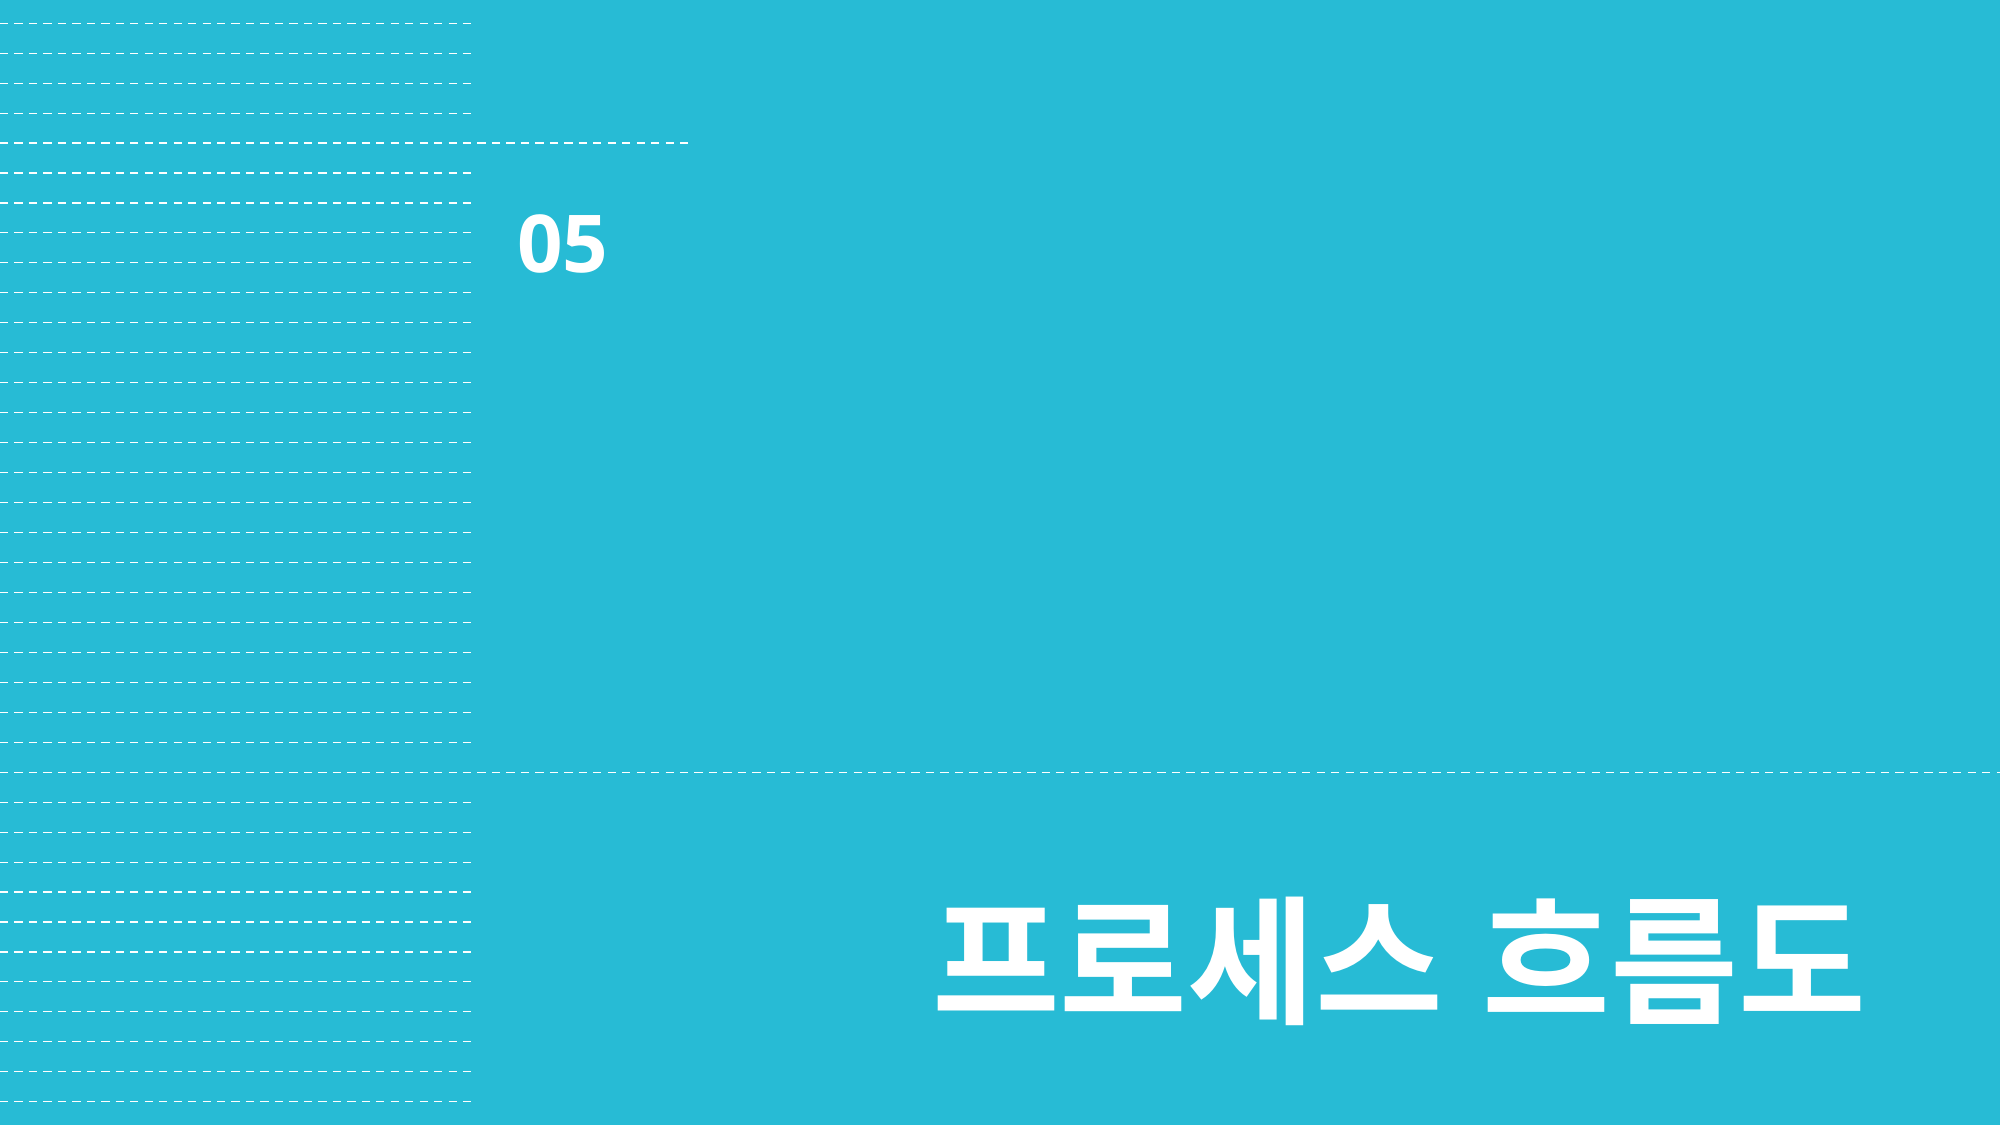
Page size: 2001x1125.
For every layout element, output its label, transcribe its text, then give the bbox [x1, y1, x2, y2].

text_box 05 [502, 128, 689, 308]
text_box 프로세스 흐름도 [917, 766, 1882, 1069]
